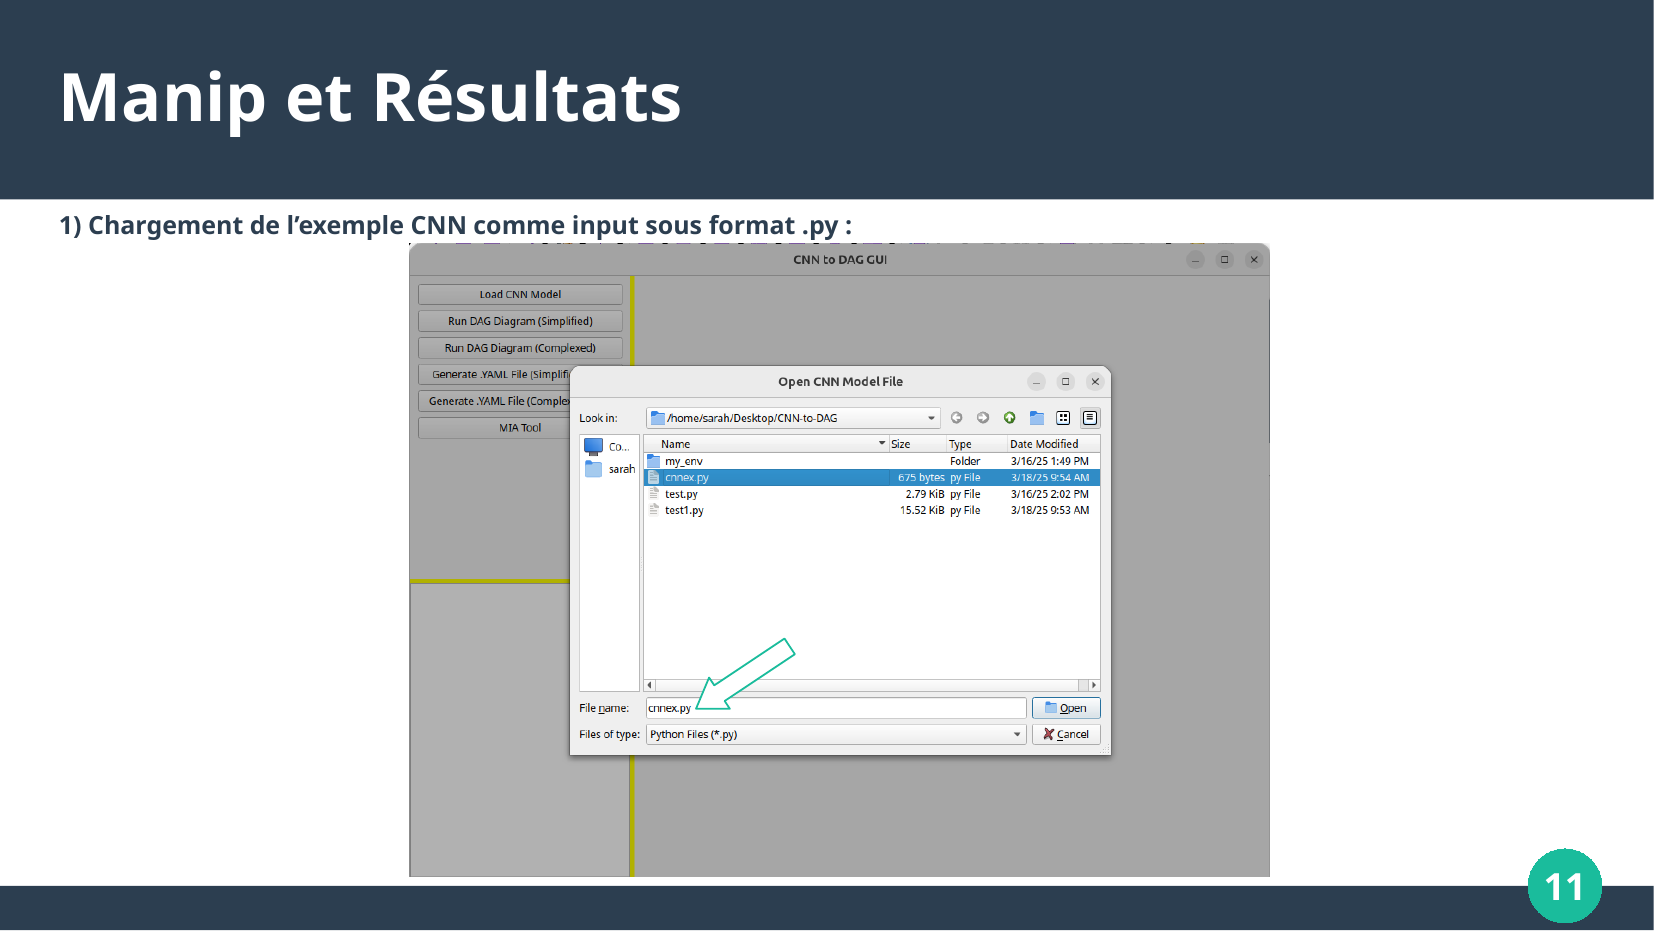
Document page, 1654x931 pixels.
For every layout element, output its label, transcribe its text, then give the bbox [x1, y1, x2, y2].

picture [409, 243, 1270, 877]
text_box [696, 638, 795, 709]
list 1) Chargement de l’exemple CNN comme input sous format .py : [59, 208, 1595, 829]
title Manip et Résultats [59, 37, 1595, 155]
